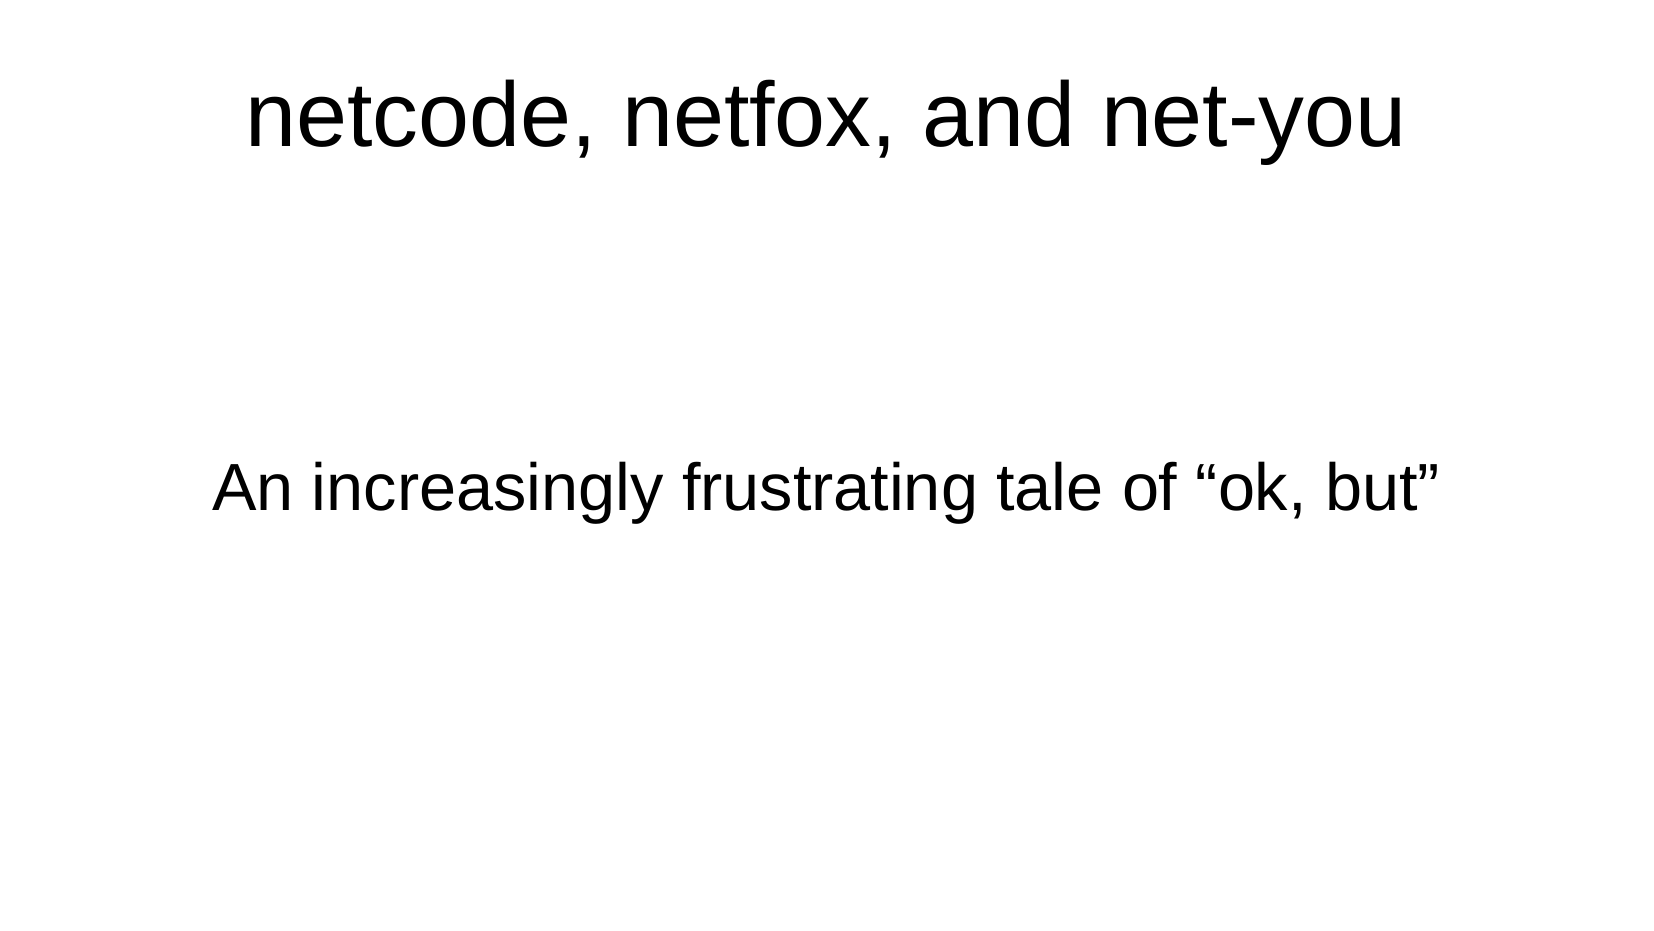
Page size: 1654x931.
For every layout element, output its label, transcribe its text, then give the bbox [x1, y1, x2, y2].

subtitle An increasingly frustrating tale of “ok, but” [82, 217, 1571, 758]
title netcode, netfox, and net-you [82, 37, 1571, 193]
